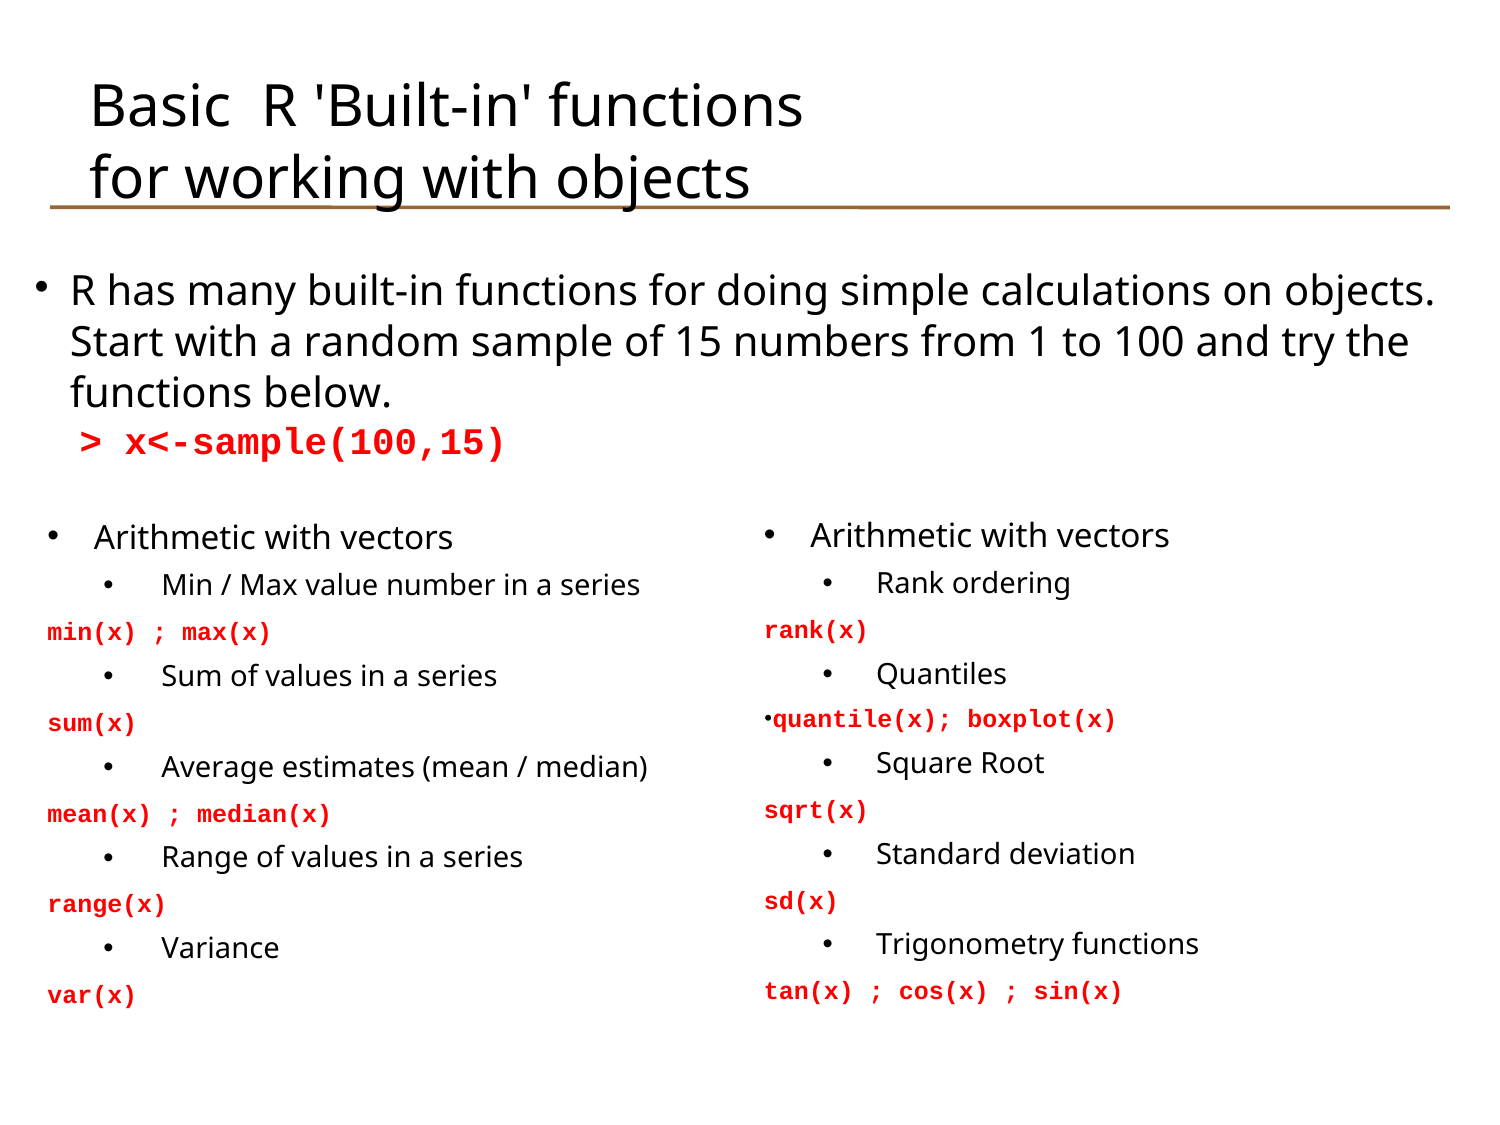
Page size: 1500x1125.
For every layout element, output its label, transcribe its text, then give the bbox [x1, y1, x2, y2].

list R has many built-in functions for doing simple calculations on objects. Start with a random sample of 15 numbers from 1 to 100 and try the functions below. > x<-sample(100,15) [34, 263, 1437, 501]
text_box Arithmetic with vectors Rank ordering rank(x) Quantiles quantile(x); boxplot(x) Square Root sqrt(x) Standard deviation sd(x) Trigonometry functions tan(x) ; cos(x) ; sin(x) [763, 525, 1427, 1069]
text_box Arithmetic with vectors Min / Max value number in a series min(x) ; max(x) Sum of values in a series sum(x) Average estimates (mean / median)‏ mean(x) ; median(x) Range of values in a series range(x) Variance var(x) [47, 527, 710, 1105]
text_box Basic R 'Built-in' functions for working with objects [75, 44, 1425, 233]
